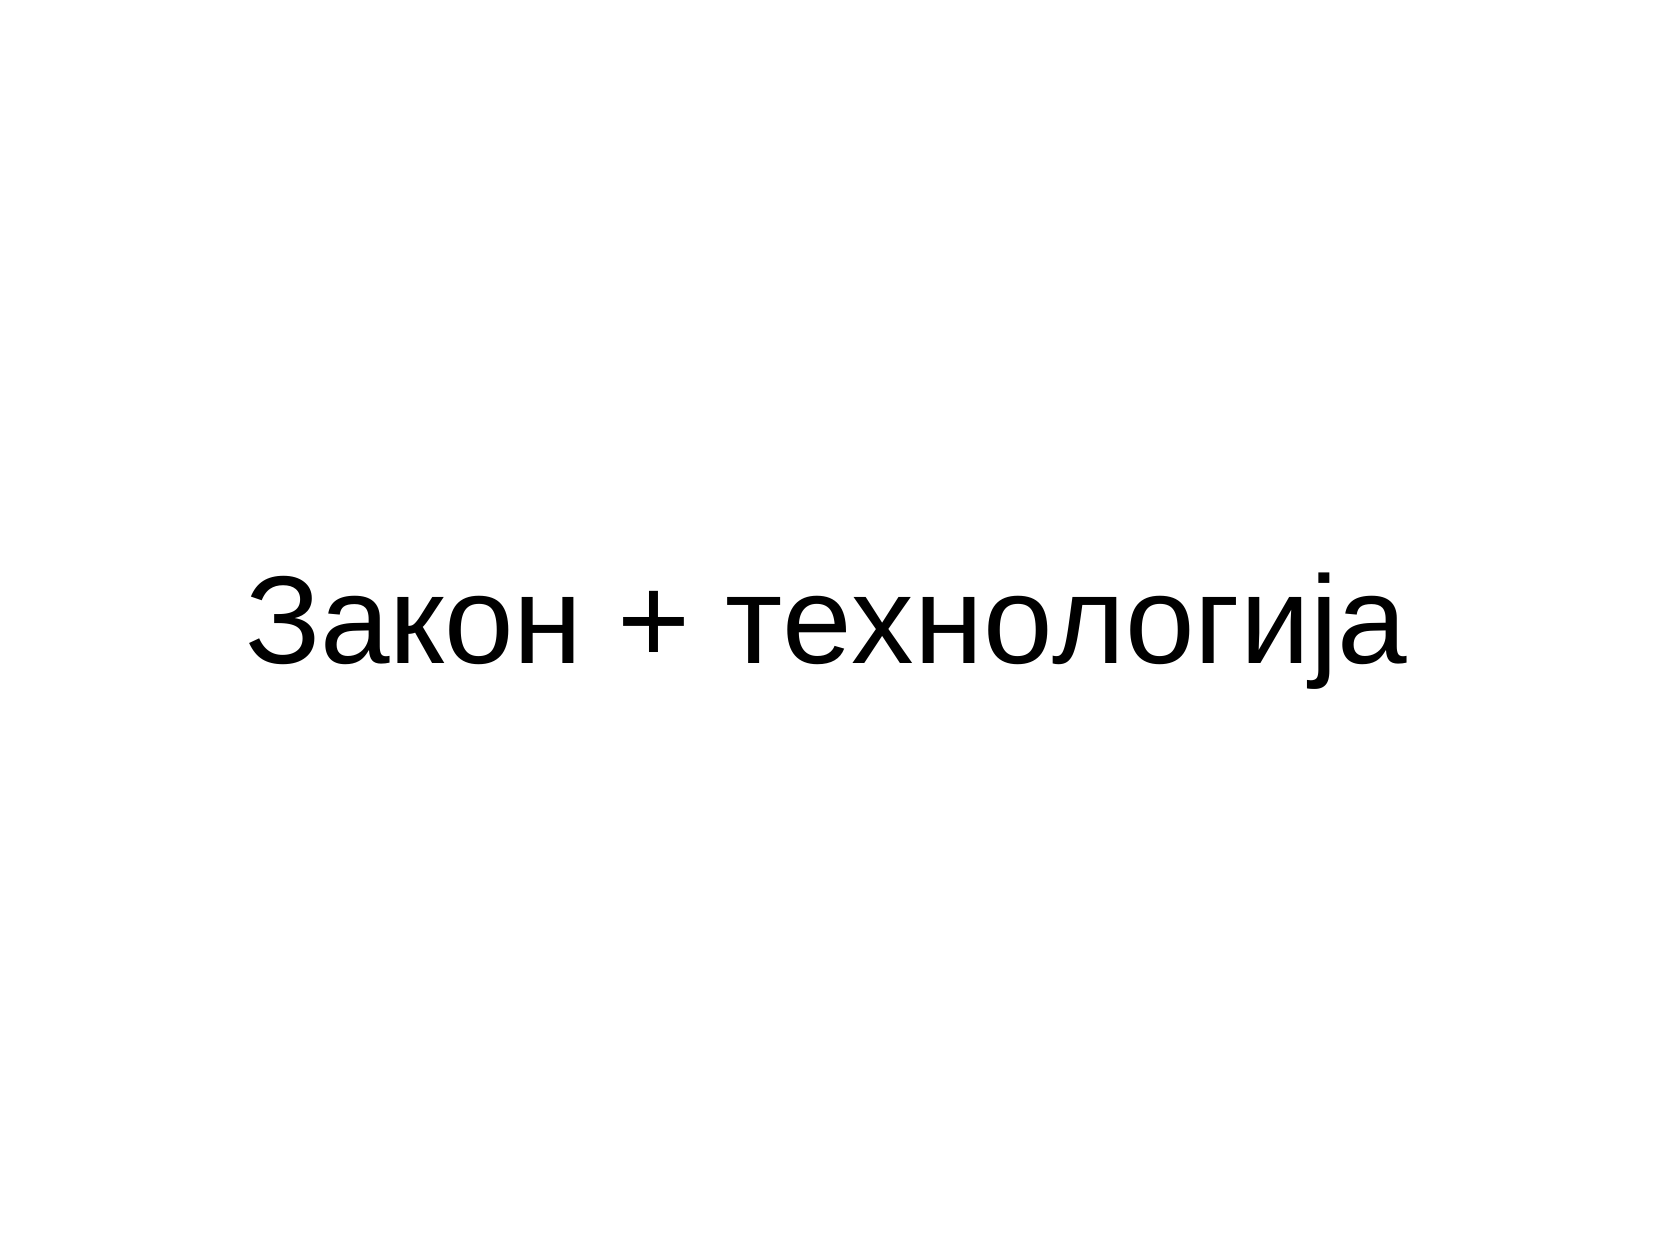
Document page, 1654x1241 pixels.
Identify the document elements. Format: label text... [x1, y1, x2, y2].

subtitle Закон + технологија [0, 0, 1654, 1241]
